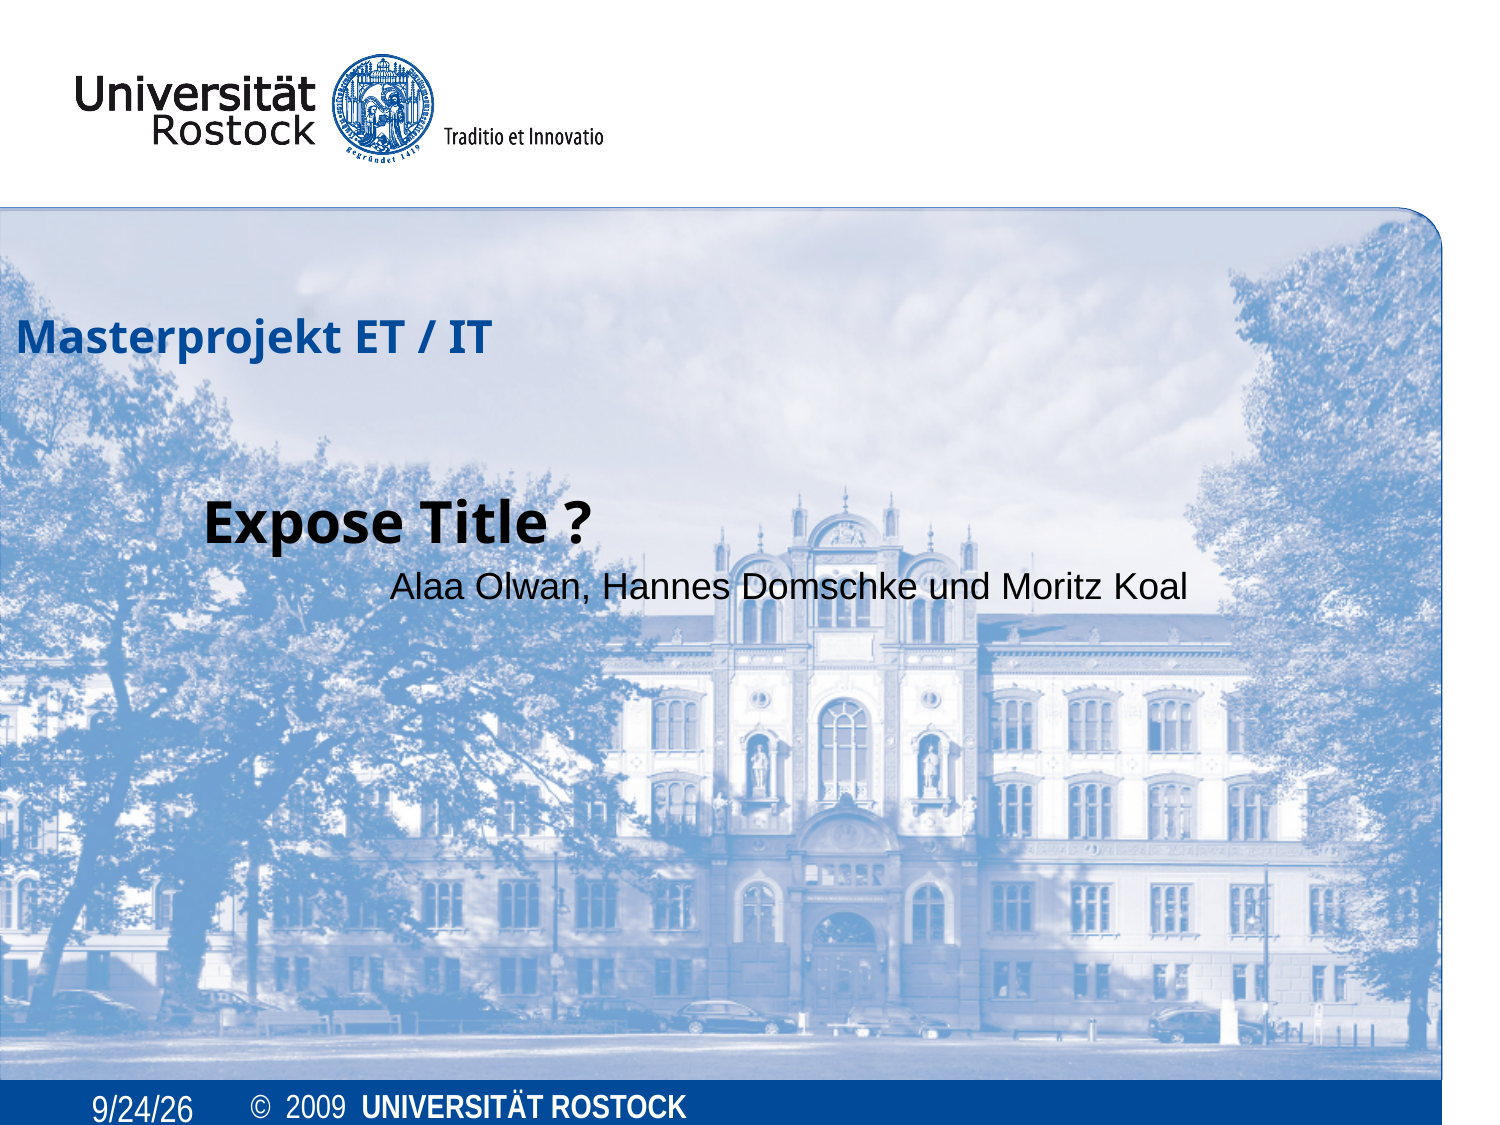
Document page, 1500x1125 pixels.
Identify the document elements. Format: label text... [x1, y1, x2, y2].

title Masterprojekt ET / IT [0, 299, 1244, 401]
text_box Expose Title ? [187, 477, 1313, 555]
slide_number 9/6/14 [76, 1081, 235, 1125]
picture [0, 208, 1442, 1081]
picture [76, 54, 603, 163]
text_box Alaa Olwan, Hannes Domschke und Moritz Koal [375, 558, 1310, 616]
footer © 2009 UNIVERSITÄT ROSTOCK [235, 1081, 1291, 1125]
